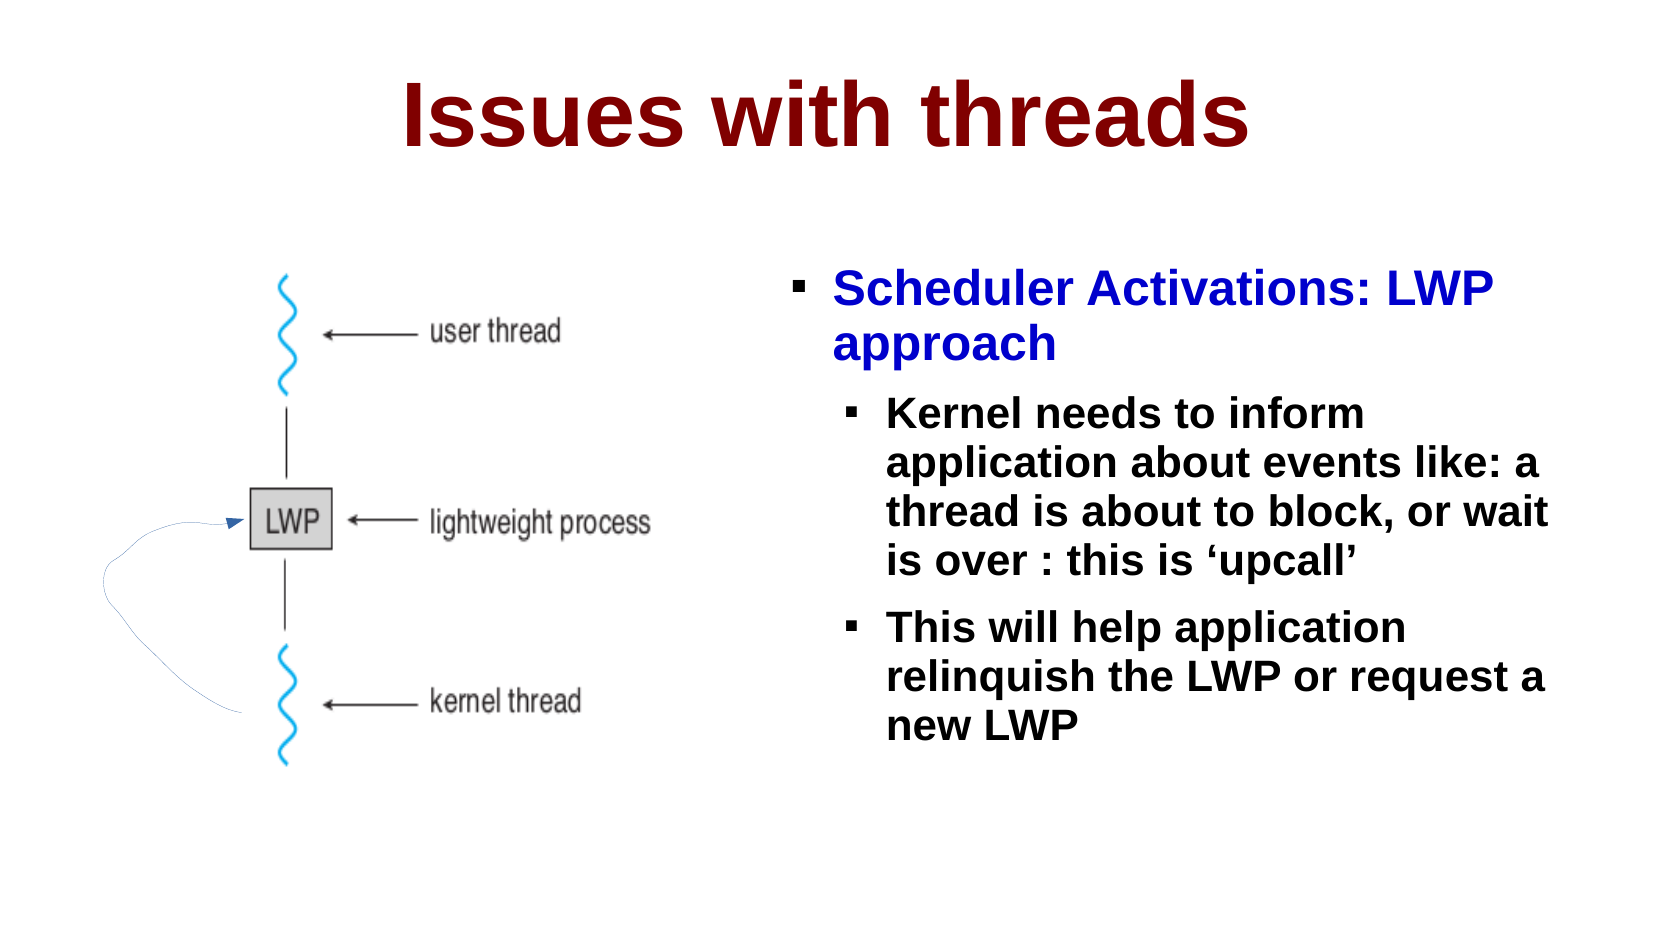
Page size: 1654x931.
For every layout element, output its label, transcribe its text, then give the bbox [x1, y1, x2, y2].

list Scheduler Activations: LWP approach Kernel needs to inform application about events like: a thread is about to block, or wait is over : this is ‘upcall’ This will help application relinquish the LWP or request a new LWP [779, 259, 1571, 757]
picture [106, 224, 732, 798]
title Issues with threads [82, 37, 1571, 193]
